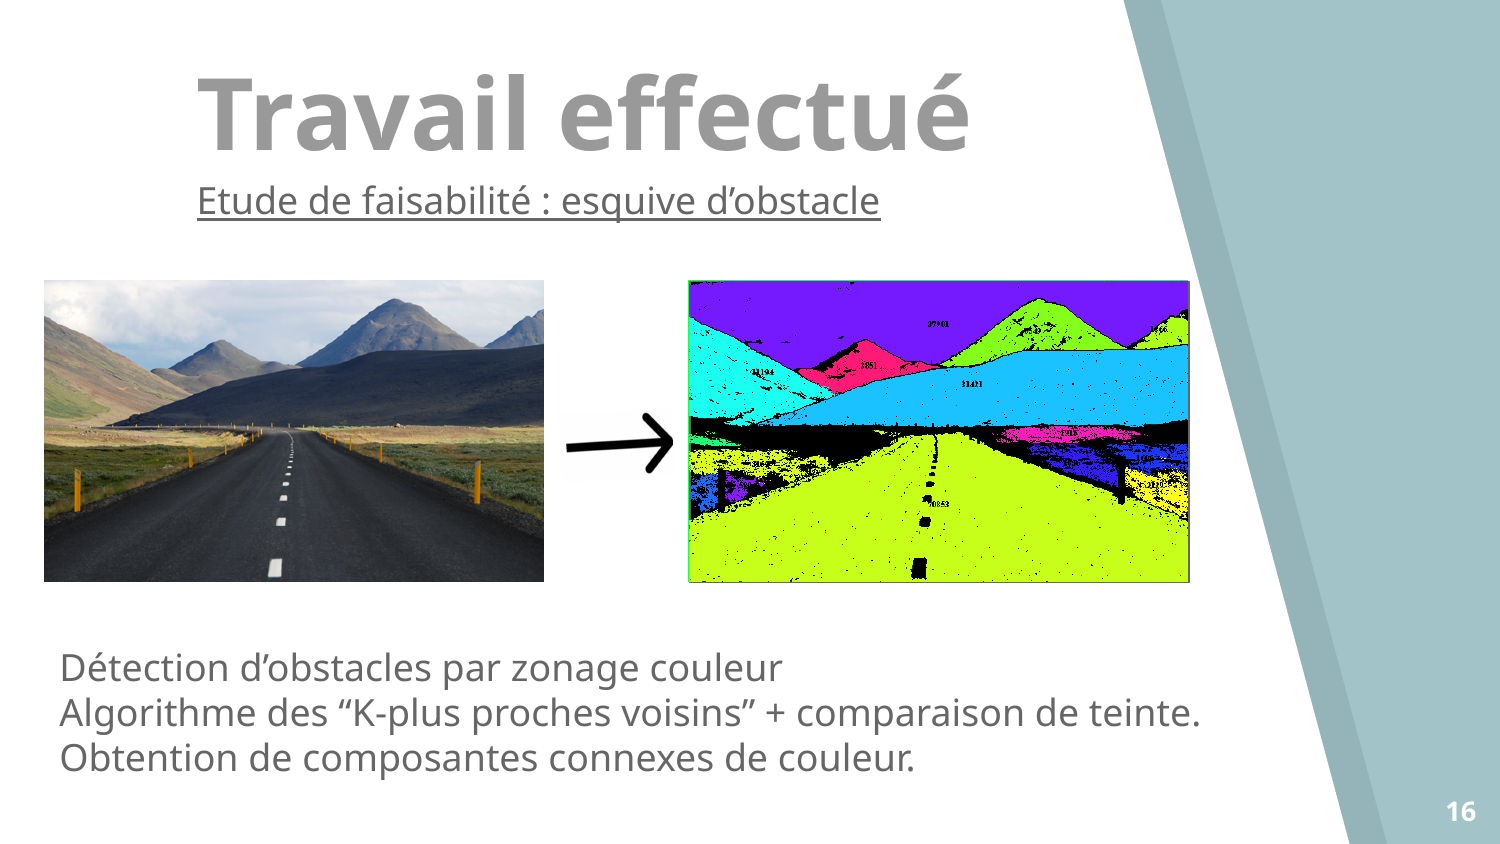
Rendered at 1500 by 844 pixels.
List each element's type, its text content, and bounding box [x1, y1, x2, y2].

title Travail effectué [181, 27, 1099, 186]
picture [558, 407, 675, 483]
text_box Etude de faisabilité : esquive d’obstacle [181, 162, 951, 245]
picture [688, 280, 1188, 582]
picture [44, 280, 544, 582]
text_box [689, 281, 1189, 583]
text_box Détection d’obstacles par zonage couleur Algorithme des “K-plus proches voisins” + comparaison de teinte. Obtention de composantes connexes de couleur. [44, 628, 1236, 810]
